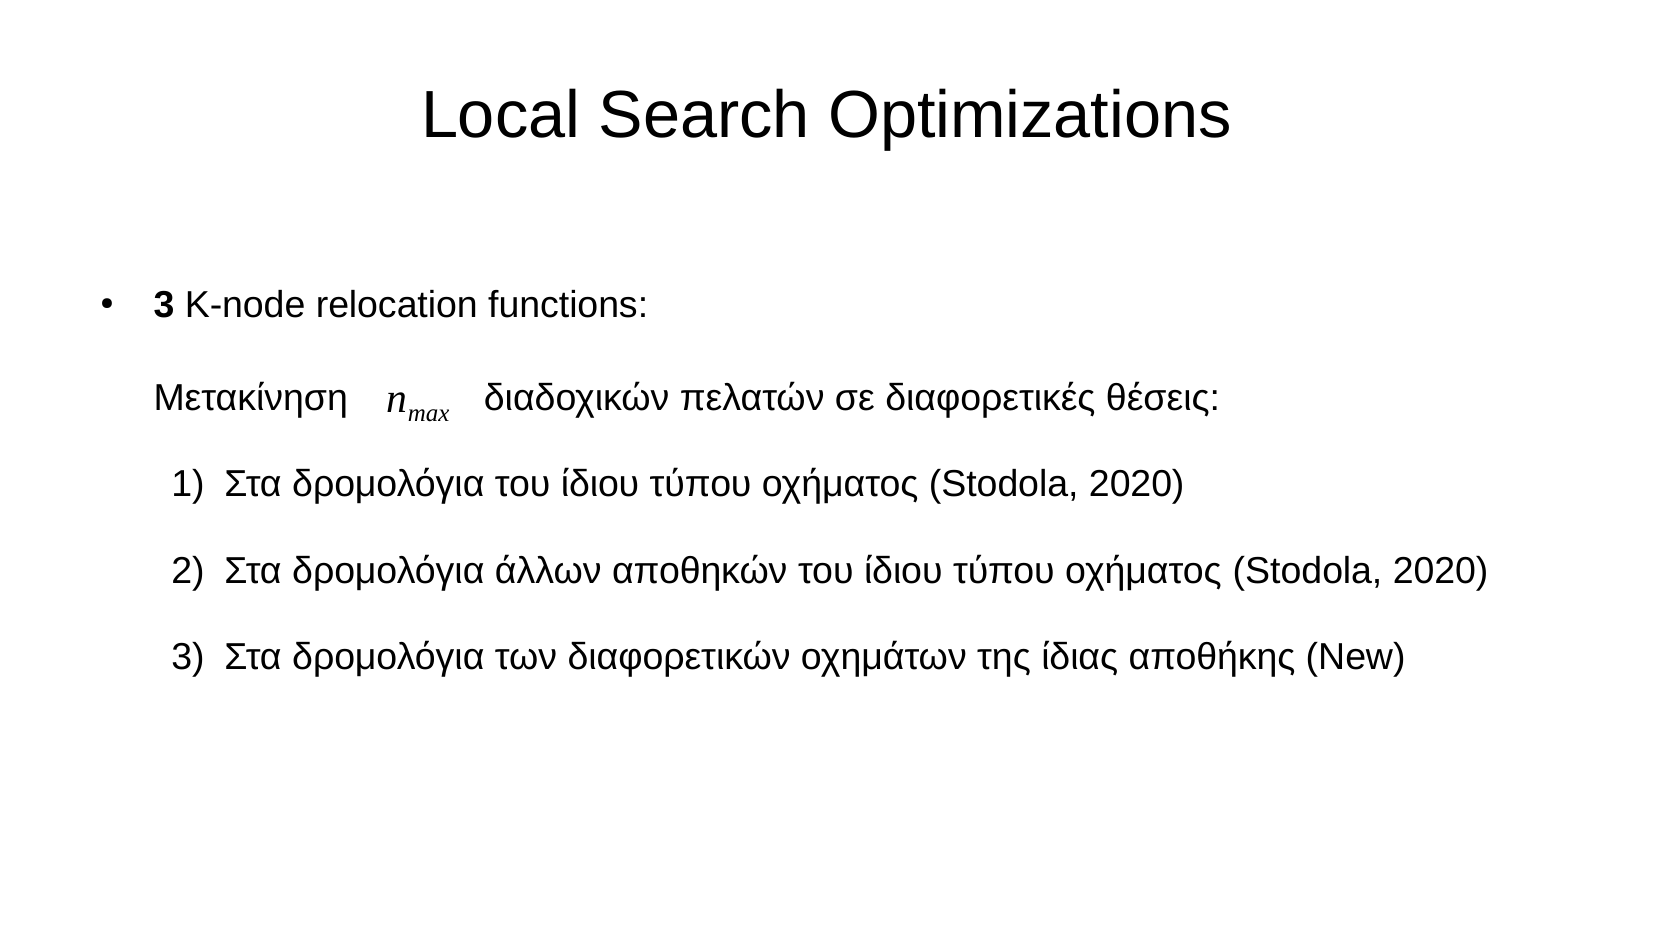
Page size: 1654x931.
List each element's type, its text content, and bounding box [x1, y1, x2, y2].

list 3 K-node relocation functions: Μετακίνηση διαδοχικών πελατών σε διαφορετικές θέσεις: Στα δρομολόγια του ίδιου τύπου οχήματος (Stodola, 2020) Στα δρομολόγια άλλων αποθηκών του ίδιου τύπου οχήματος (Stodola, 2020) Στα δρομολόγια των διαφορετικών οχημάτων της ίδιας αποθήκης (New) [82, 262, 1571, 802]
title Local Search Optimizations [82, 37, 1571, 193]
chart [384, 375, 451, 428]
